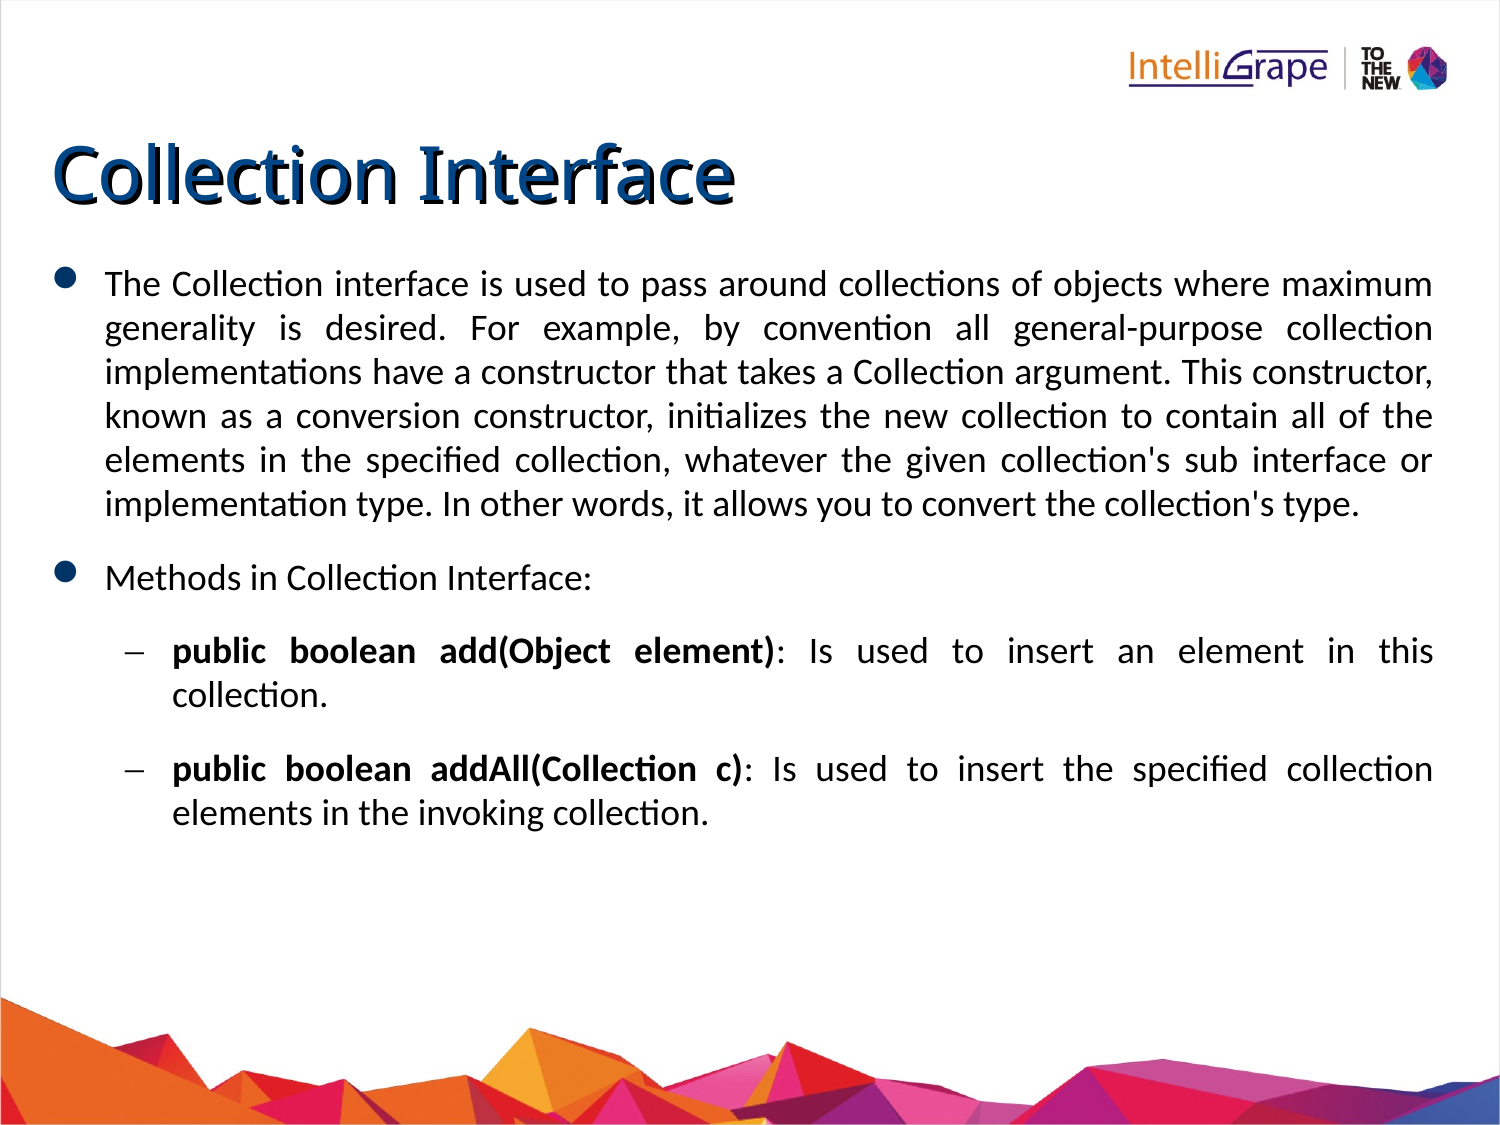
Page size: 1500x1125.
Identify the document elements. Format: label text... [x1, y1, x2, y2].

text_box Collection Interface [35, 118, 1477, 234]
picture [0, 0, 1500, 1125]
text_box The Collection interface is used to pass around collections of objects where maximum generality is desired. For example, by convention all general-purpose collection implementations have a constructor that takes a Collection argument. This constructor, known as a conversion constructor, initializes the new collection to contain all of the elements in the specified collection, whatever the given collection's sub interface or implementation type. In other words, it allows you to convert the collection's type. Methods in Collection Interface: public boolean add(Object element): Is used to insert an element in this collection. public boolean addAll(Collection c): Is used to insert the specified collection elements in the invoking collection. [35, 253, 1450, 1125]
